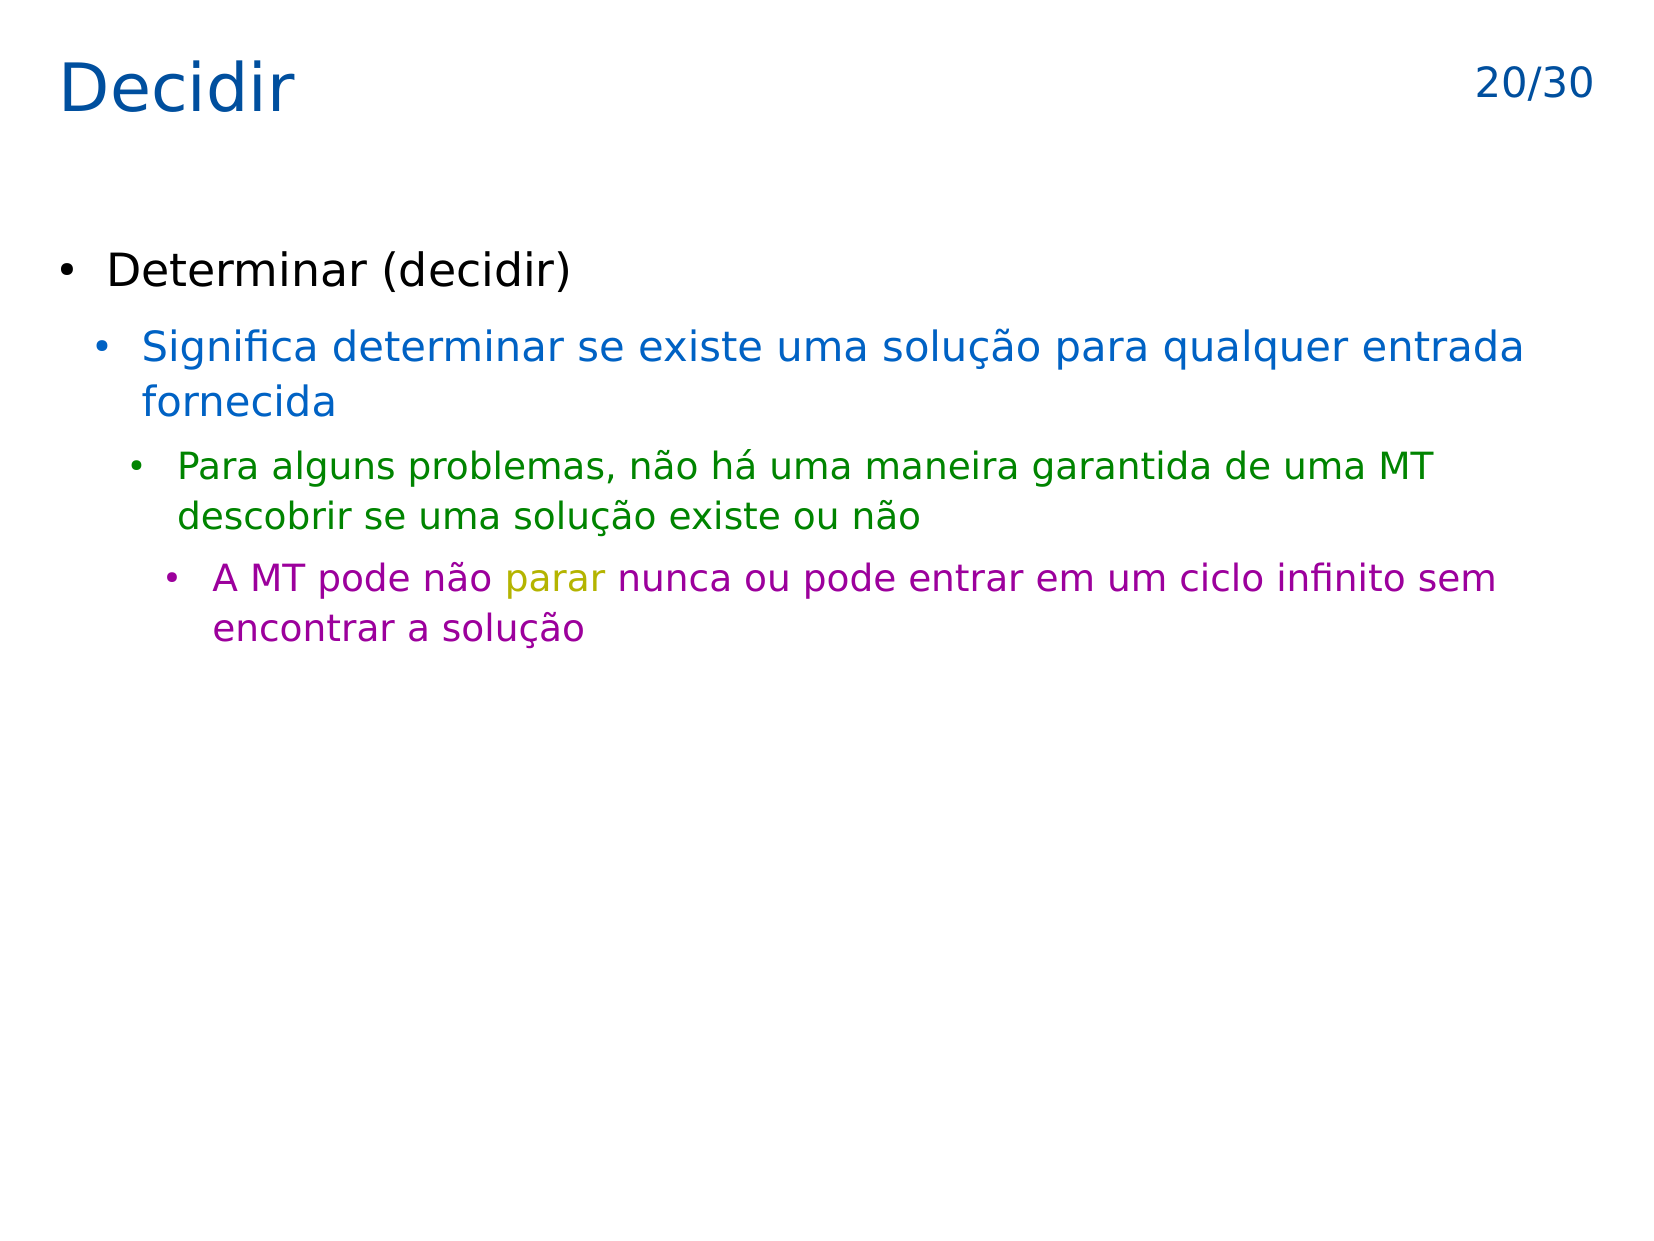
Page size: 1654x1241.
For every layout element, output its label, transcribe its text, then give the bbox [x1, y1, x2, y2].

list Determinar (decidir) Significa determinar se existe uma solução para qualquer entrada fornecida Para alguns problemas, não há uma maneira garantida de uma MT descobrir se uma solução existe ou não A MT pode não parar nunca ou pode entrar em um ciclo infinito sem encontrar a solução [59, 236, 1595, 1211]
title Decidir [59, 29, 1625, 148]
